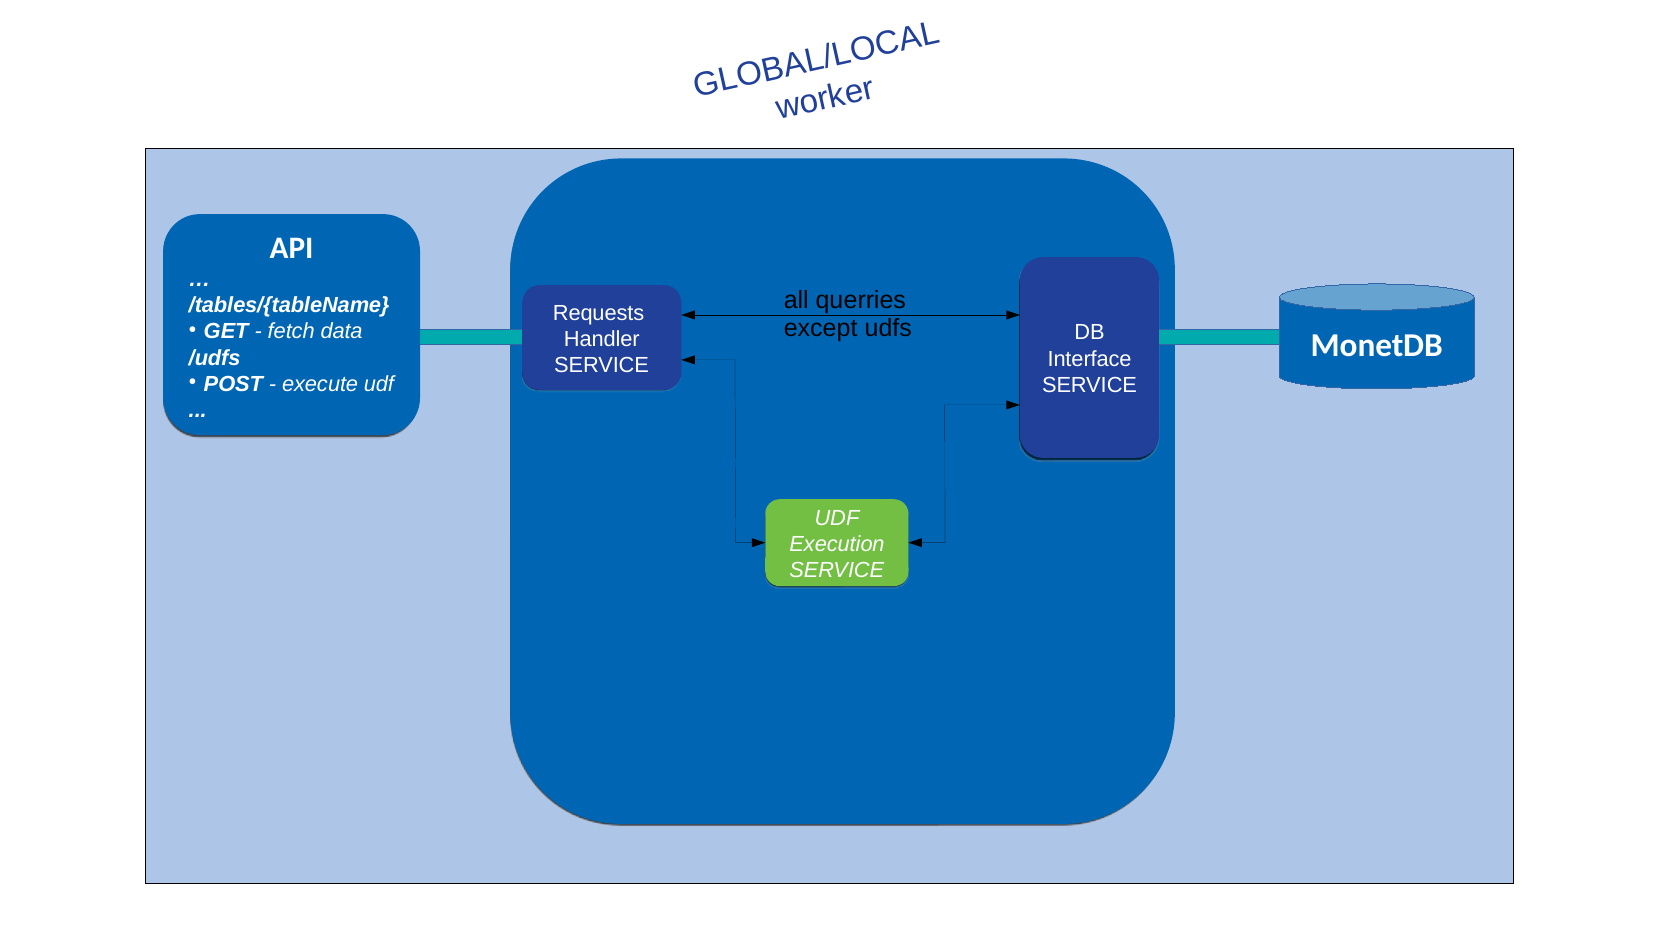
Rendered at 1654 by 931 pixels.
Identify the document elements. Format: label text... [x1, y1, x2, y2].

text_box MonetDB [1279, 298, 1475, 389]
text_box Requests Handler SERVICE [522, 285, 682, 390]
text_box API … /tables/{tableName} GET - fetch data /udfs POST - execute udf ... [163, 214, 421, 436]
text_box [145, 148, 1514, 884]
text_box all querries except udfs [769, 278, 937, 354]
text_box UDF Execution SERVICE [765, 499, 909, 587]
text_box DB Interface SERVICE [1019, 257, 1160, 458]
text_box GLOBAL/LOCAL worker [582, 0, 1054, 156]
